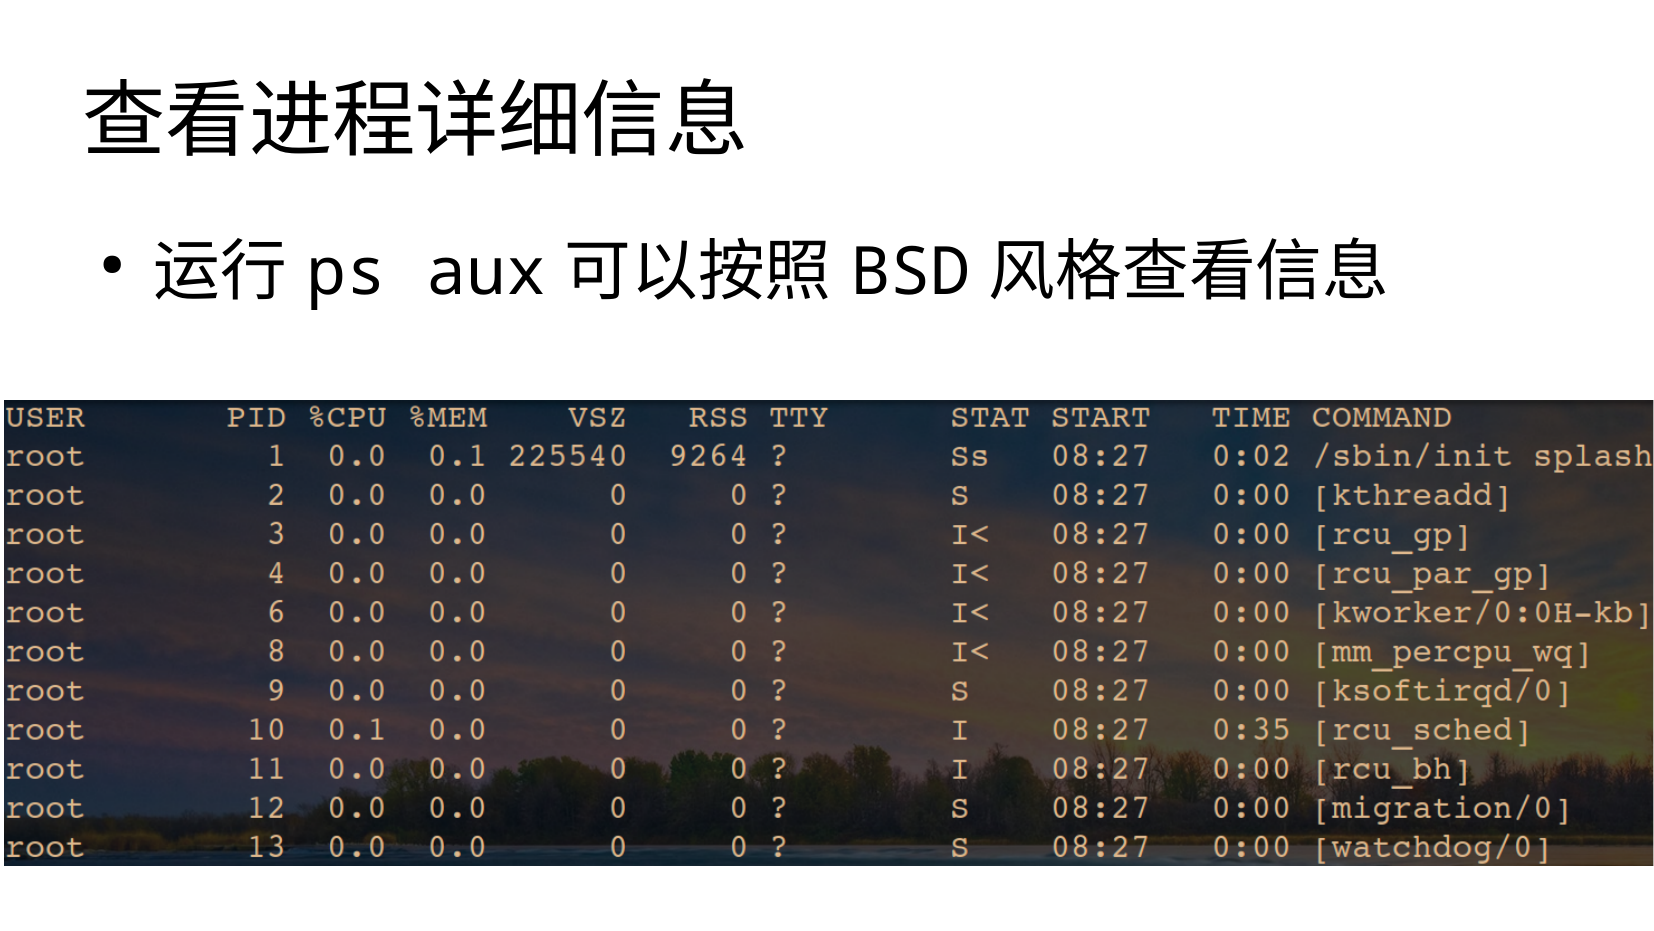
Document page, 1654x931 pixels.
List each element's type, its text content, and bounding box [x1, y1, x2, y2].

list 运行ps aux可以按照BSD风格查看信息 [82, 217, 1571, 400]
picture [4, 400, 1654, 866]
title 查看进程详细信息 [82, 37, 1571, 189]
